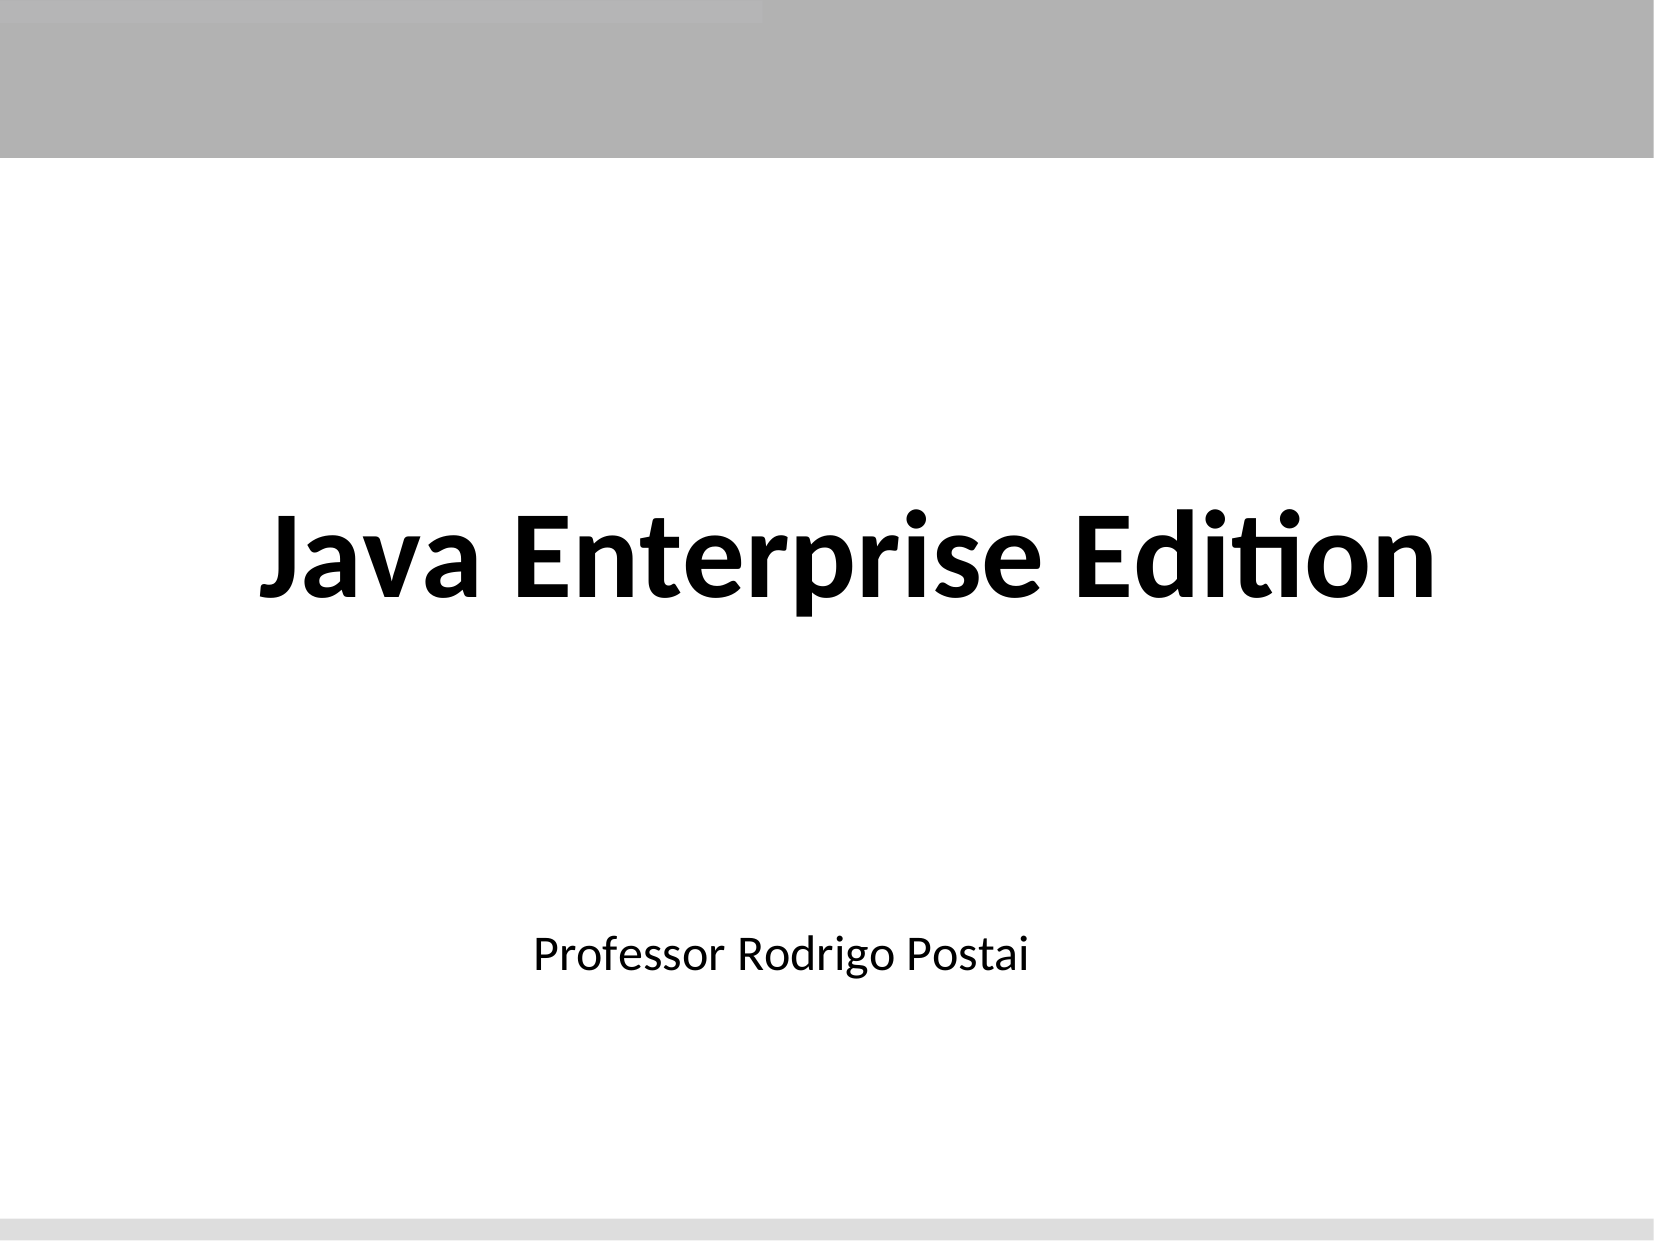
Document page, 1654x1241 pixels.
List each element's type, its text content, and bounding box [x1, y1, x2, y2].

text_box Professor Rodrigo Postai [533, 932, 1031, 994]
subtitle Java Enterprise Edition [195, 237, 1469, 1020]
